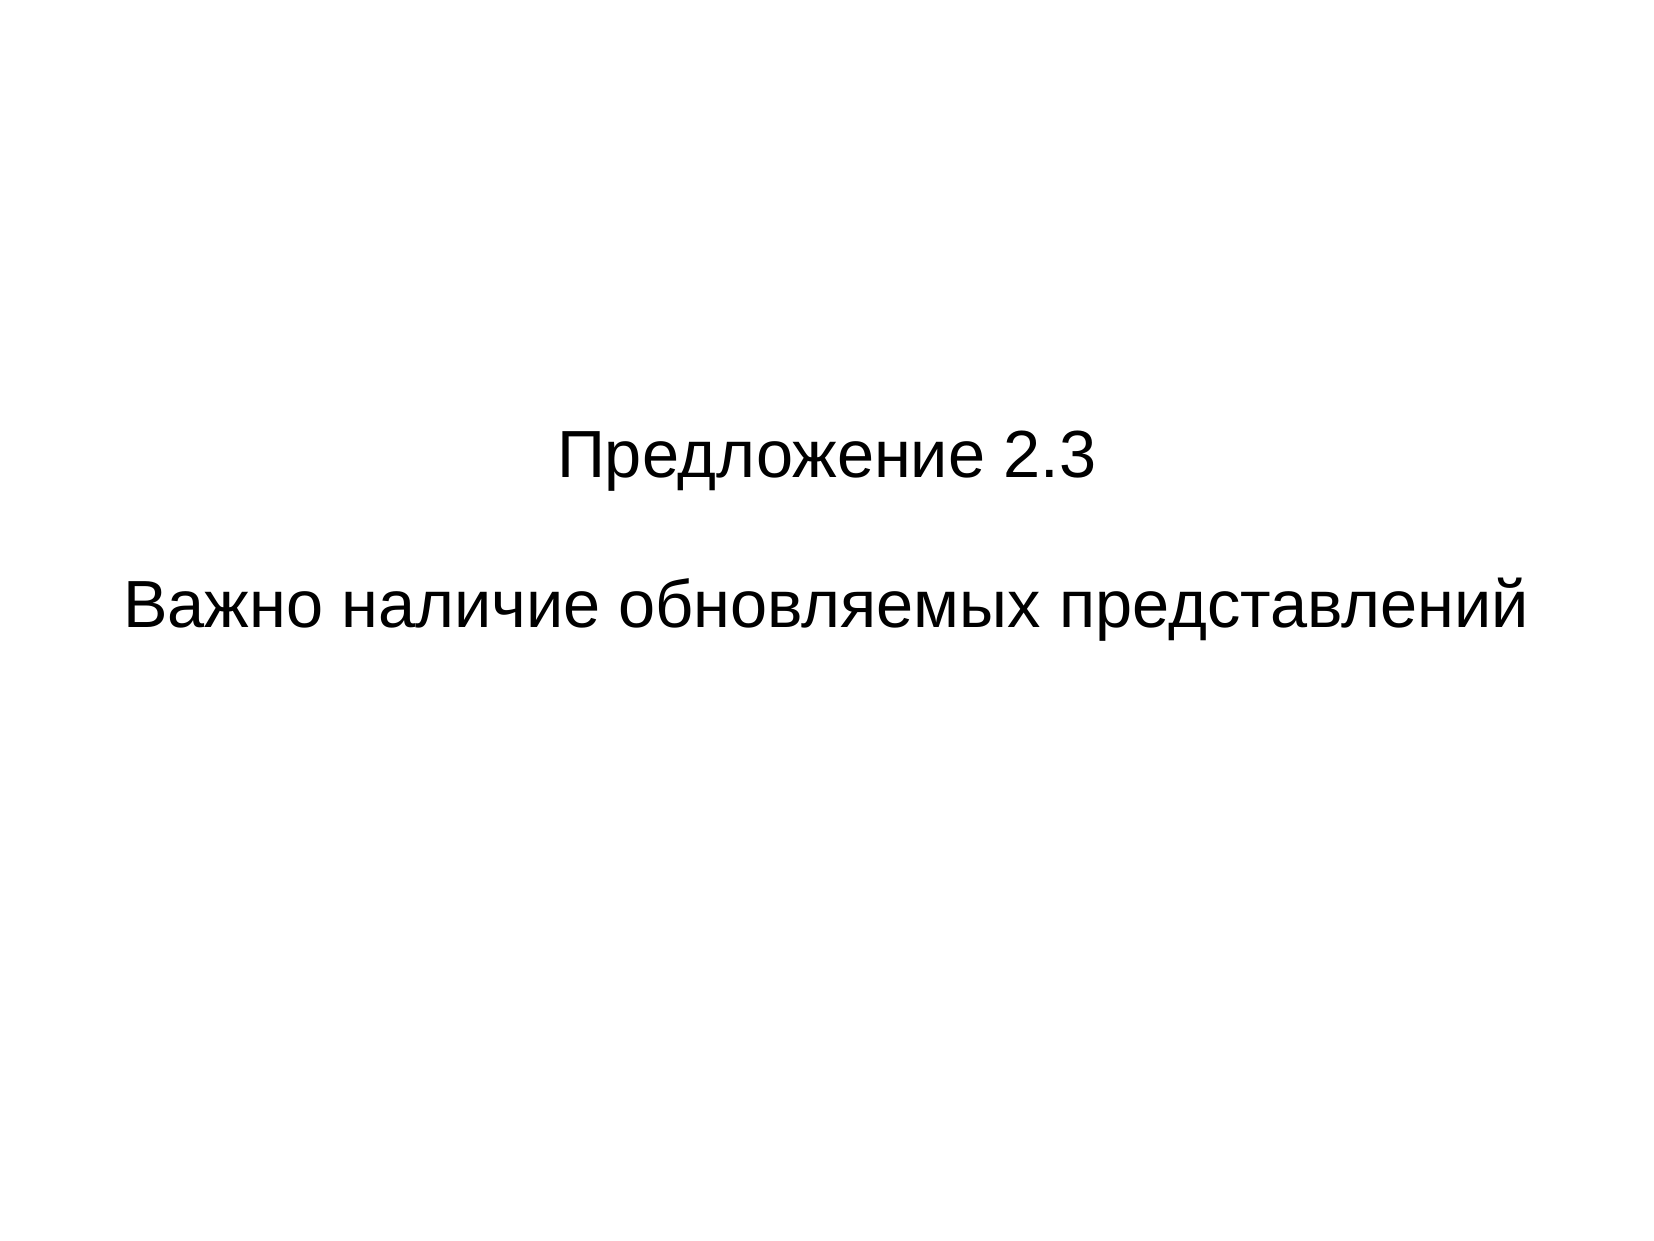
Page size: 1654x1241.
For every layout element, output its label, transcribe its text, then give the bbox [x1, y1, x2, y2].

subtitle Предложение 2.3 Важно наличие обновляемых представлений [82, 49, 1571, 1010]
